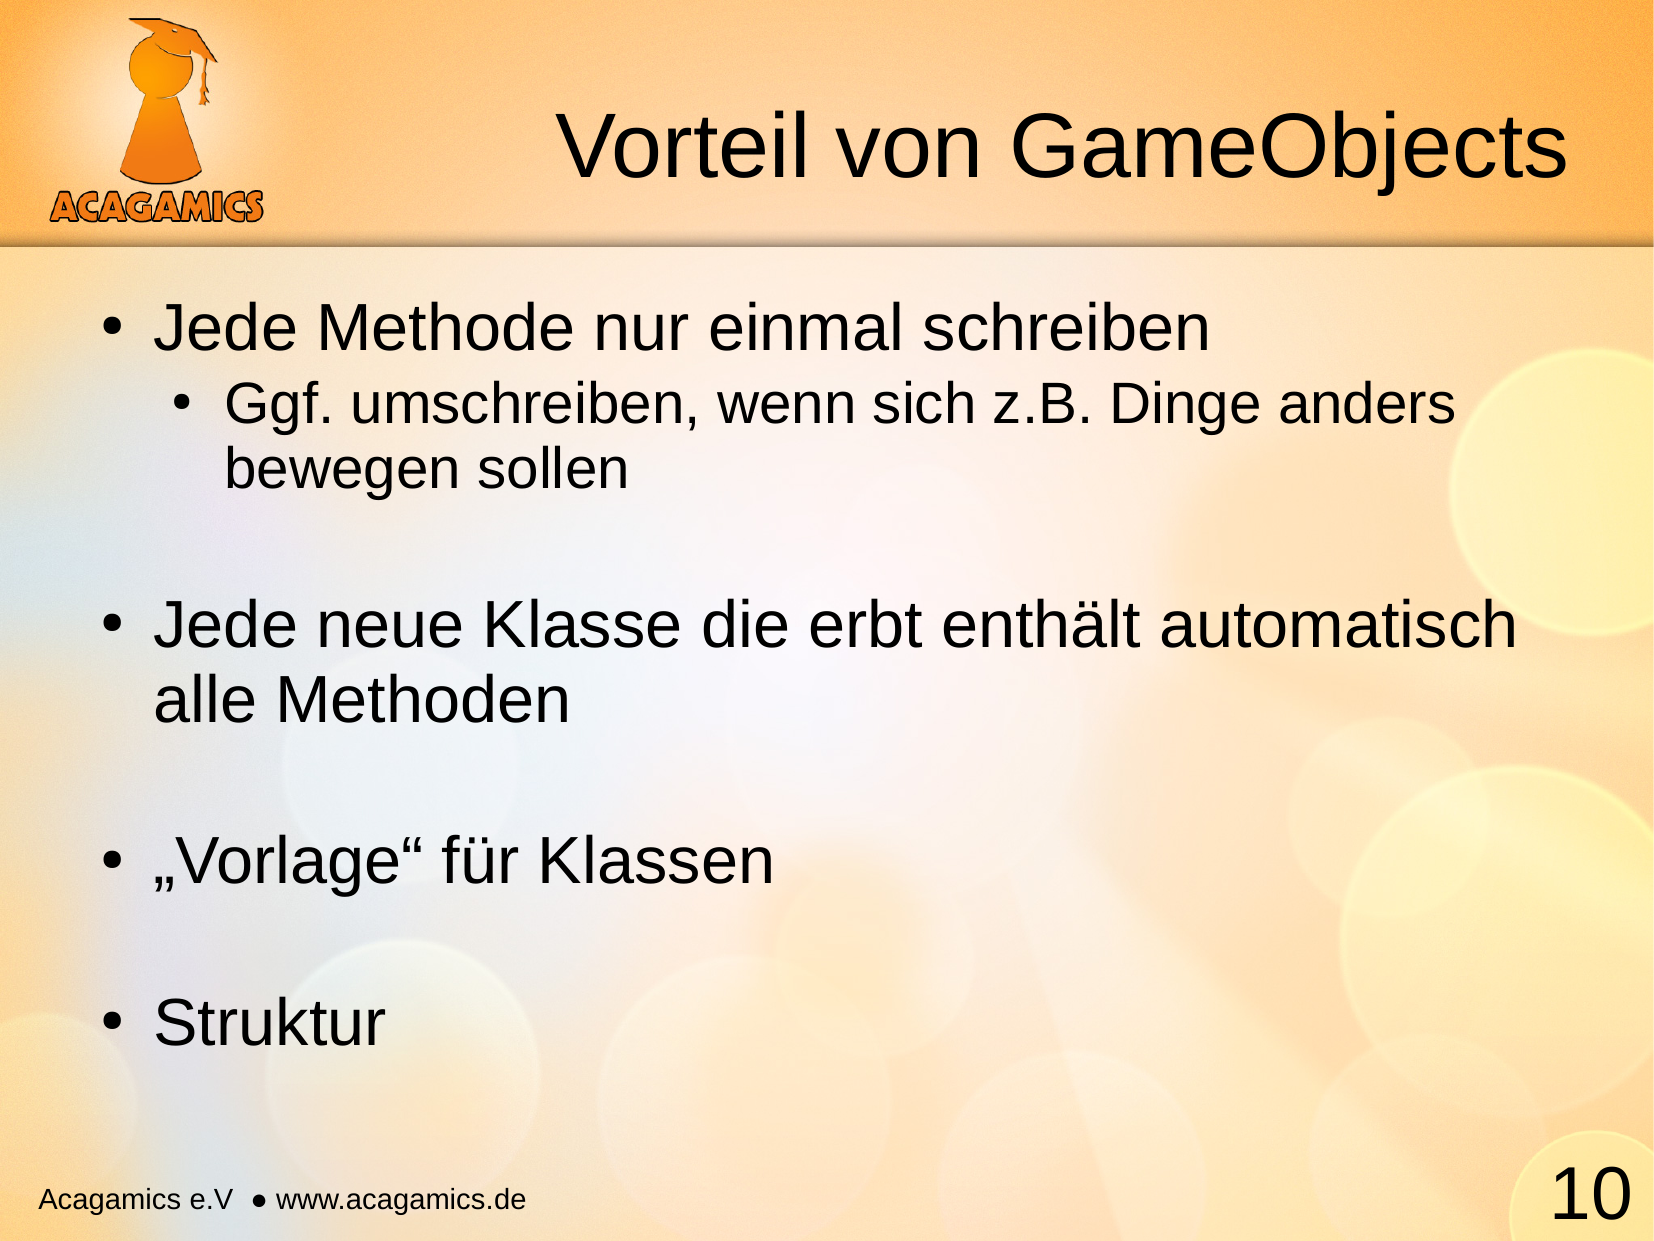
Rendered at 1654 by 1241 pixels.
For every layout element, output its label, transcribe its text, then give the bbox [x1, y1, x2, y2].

picture [0, 0, 1654, 1241]
list Jede Methode nur einmal schreiben Ggf. umschreiben, wenn sich z.B. Dinge anders bewegen sollen Jede neue Klasse die erbt enthält automatisch alle Methoden „Vorlage“ für Klassen Struktur [82, 290, 1571, 1109]
title Vorteil von GameObjects [324, 76, 1571, 216]
